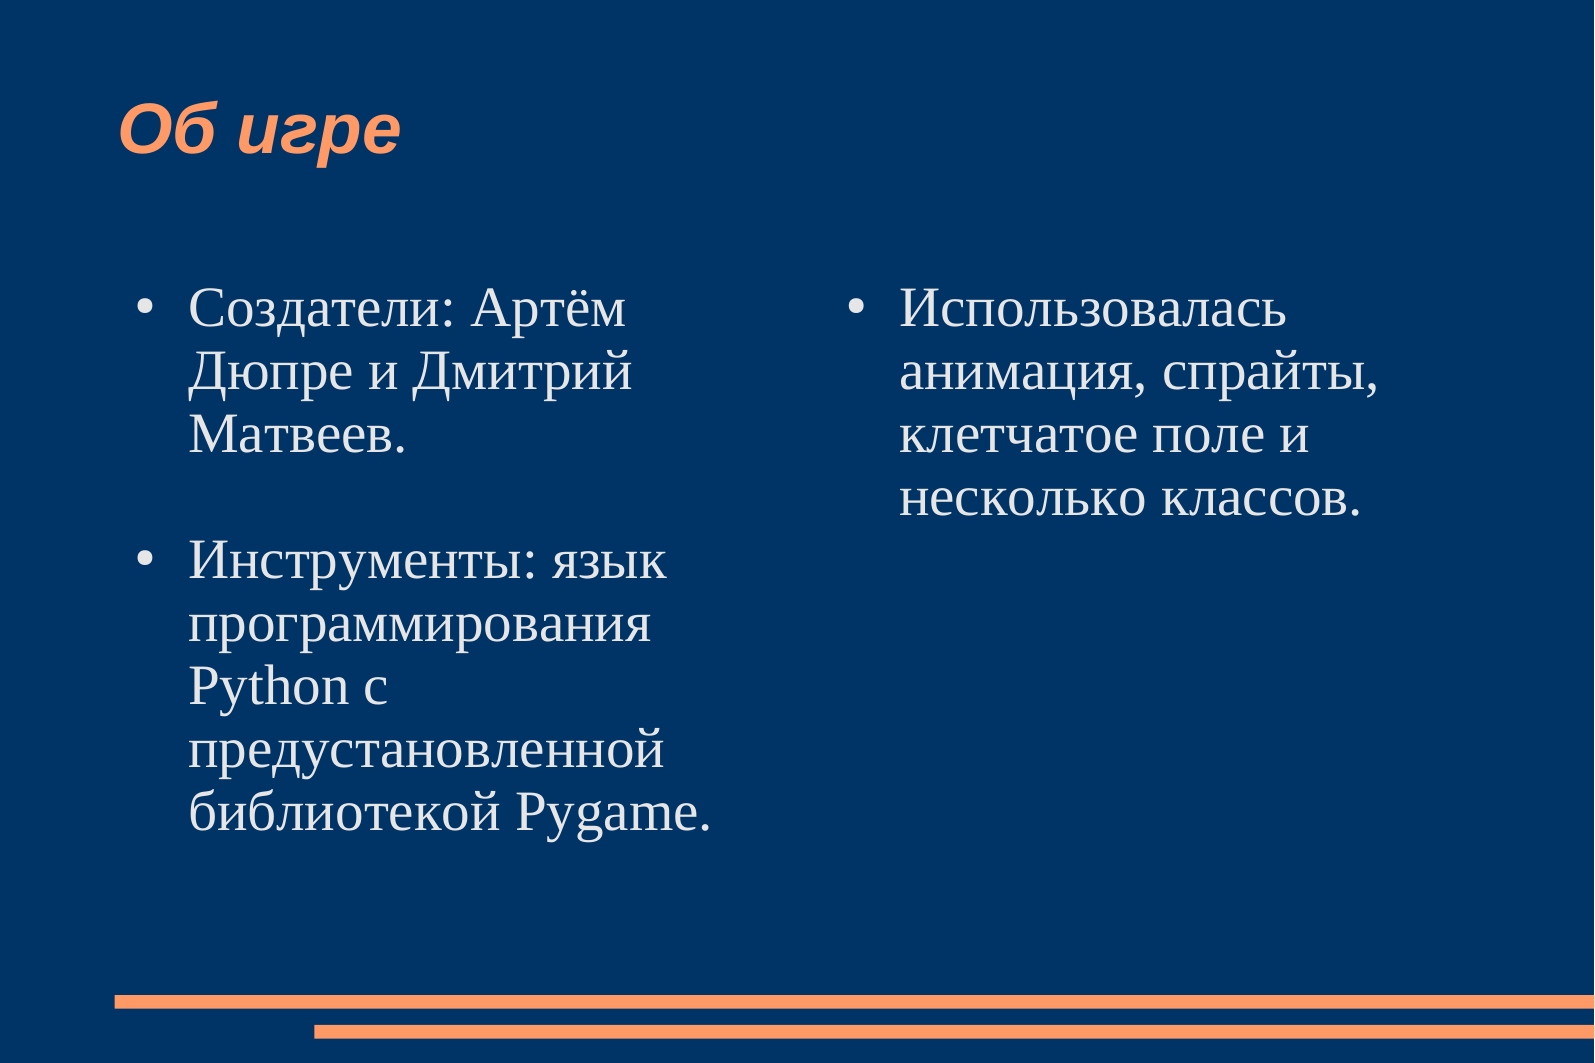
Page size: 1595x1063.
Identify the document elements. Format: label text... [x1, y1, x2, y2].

list Создатели: Артём Дюпре и Дмитрий Матвеев. Инструменты: язык программирования Python с предустановленной библиотекой Pygame. [117, 276, 795, 971]
list Использовалась анимация, спрайты, клетчатое поле и несколько классов. [828, 276, 1506, 971]
title Об игре [117, 39, 1479, 218]
